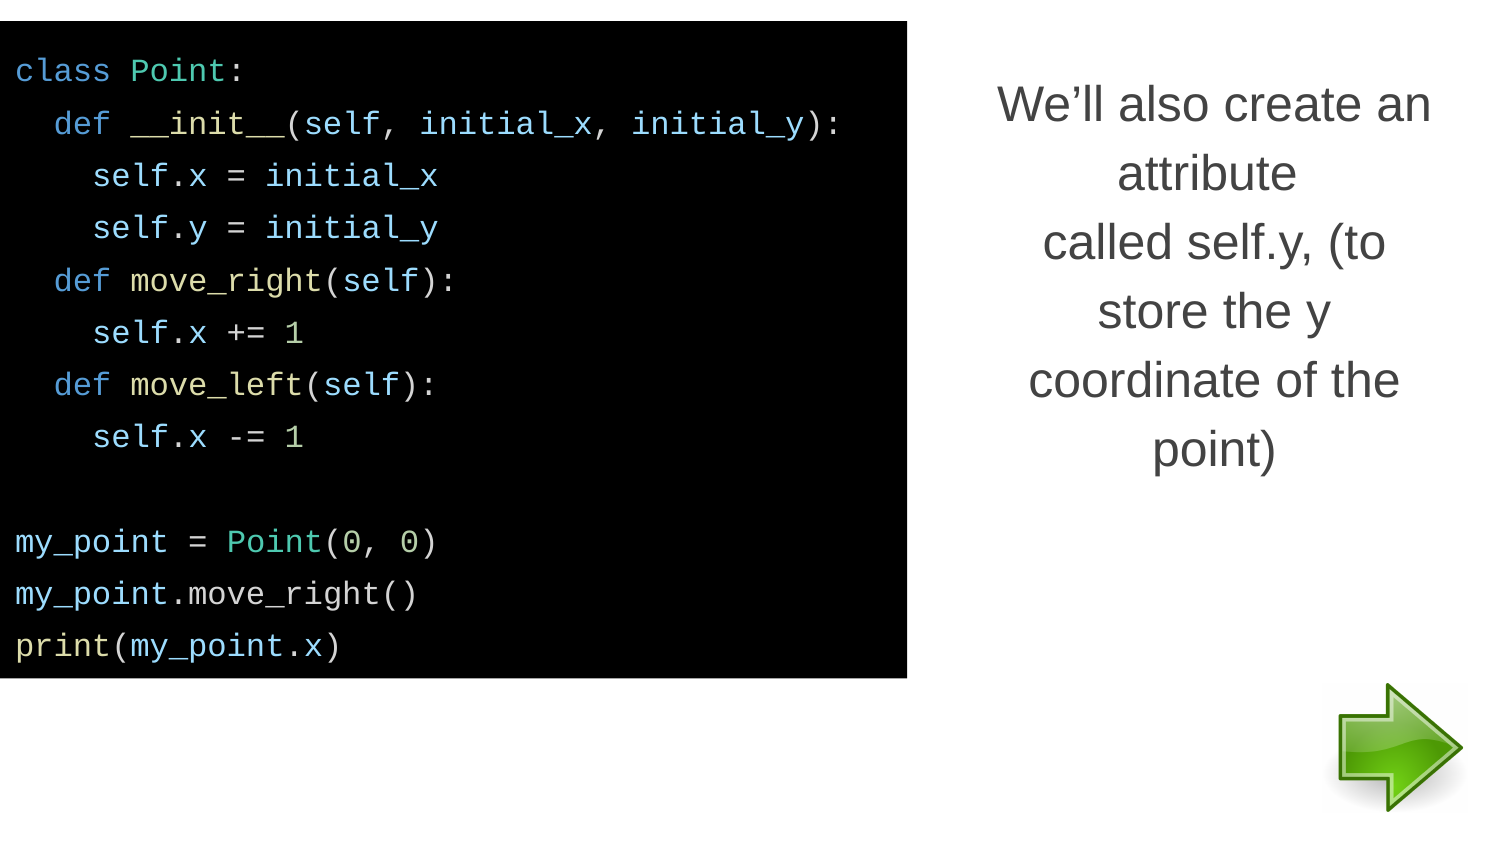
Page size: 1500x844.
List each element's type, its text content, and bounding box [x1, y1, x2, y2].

list We’ll also create an attribute called self.y, (to store the y coordinate of the point) [971, 47, 1458, 553]
text_box class Point: def __init__(self, initial_x, initial_y): self.x = initial_x self.y = initial_y def move_right(self): self.x += 1 def move_left(self): self.x -= 1 my_point = Point(0, 0) my_point.move_right() print(my_point.x) [0, 21, 908, 679]
picture [1322, 683, 1468, 813]
